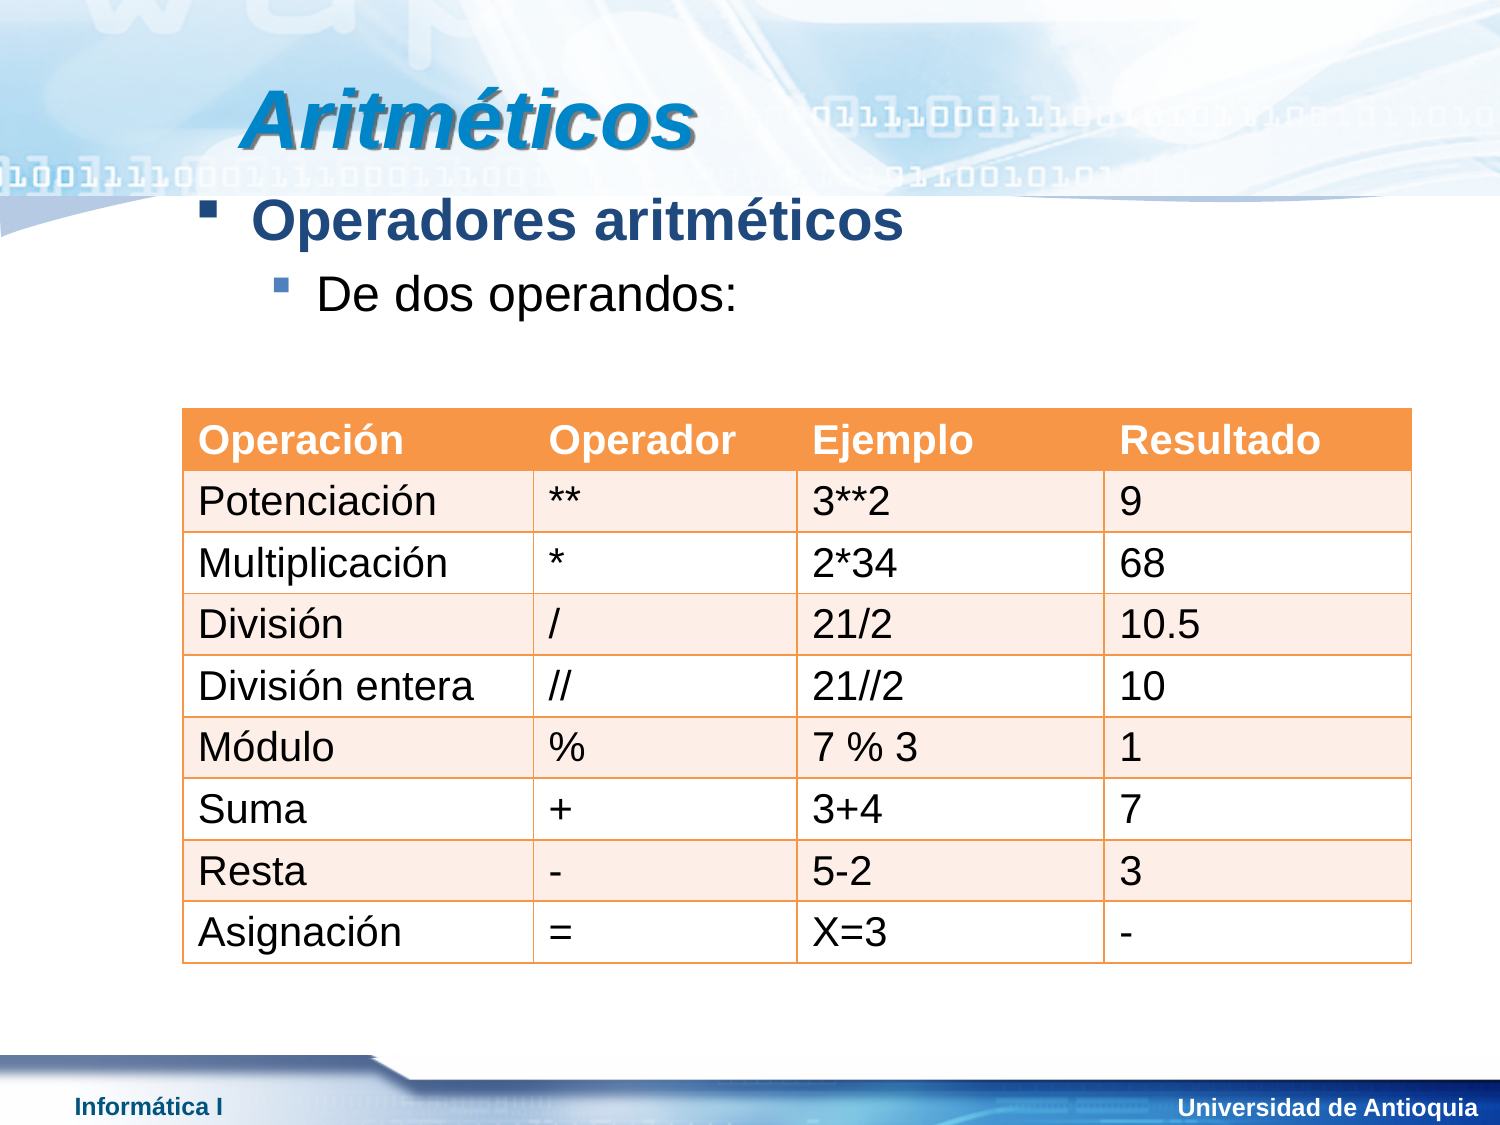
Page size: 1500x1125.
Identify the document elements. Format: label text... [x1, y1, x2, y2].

table_cell 5-2 [798, 841, 1103, 900]
table_cell = [534, 902, 796, 962]
table_cell División entera [184, 656, 533, 716]
title Aritméticos [224, 57, 1438, 150]
table_cell Asignación [184, 902, 533, 962]
table_cell Multiplicación [184, 533, 533, 593]
table_cell 10.5 [1105, 594, 1411, 654]
table_cell 3+4 [798, 779, 1103, 839]
table_cell 7 % 3 [798, 718, 1103, 777]
table_cell Suma [184, 779, 533, 839]
table_cell Módulo [184, 718, 533, 777]
table_cell 1 [1105, 718, 1411, 777]
table_cell División [184, 594, 533, 654]
table_cell 10 [1105, 656, 1411, 716]
table_header Resultado [1105, 410, 1411, 470]
table_header Operación [184, 410, 533, 470]
table_cell 68 [1105, 533, 1411, 593]
picture [0, 0, 1500, 196]
table_cell 3**2 [798, 471, 1103, 531]
table_cell X=3 [798, 902, 1103, 962]
table_cell 2*34 [798, 533, 1103, 593]
table_cell 7 [1105, 779, 1411, 839]
table_cell * [534, 533, 796, 593]
table_cell // [534, 656, 796, 716]
table_cell / [534, 594, 796, 654]
table_cell Resta [184, 841, 533, 900]
table_cell + [534, 779, 796, 839]
list Operadores aritméticos De dos operandos: [179, 174, 1500, 917]
table_cell 21/2 [798, 594, 1103, 654]
table_cell 21//2 [798, 656, 1103, 716]
table_cell % [534, 718, 796, 777]
table_header Ejemplo [798, 410, 1103, 470]
table_header Operador [534, 410, 796, 470]
table_cell - [1105, 902, 1411, 962]
table_cell - [534, 841, 796, 900]
table_cell 3 [1105, 841, 1411, 900]
picture [0, 1055, 1500, 1125]
table_cell ** [534, 471, 796, 531]
table_cell 9 [1105, 471, 1411, 531]
table_cell Potenciación [184, 471, 533, 531]
